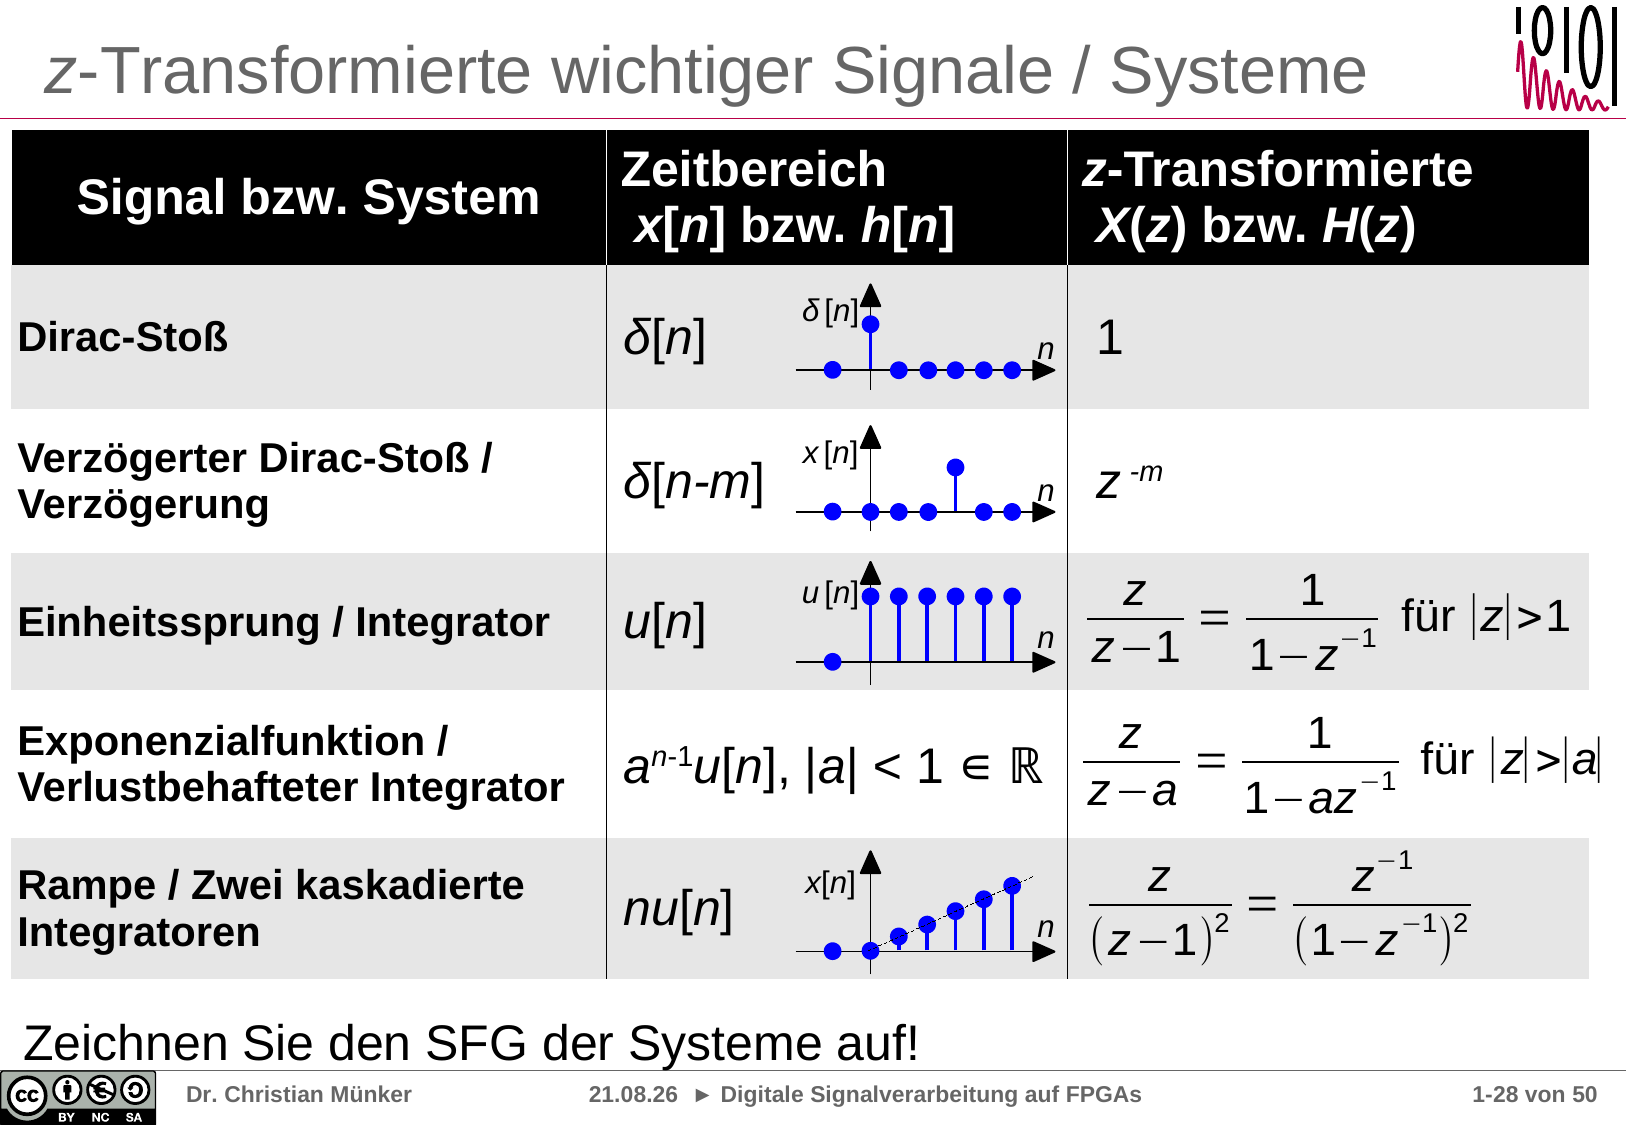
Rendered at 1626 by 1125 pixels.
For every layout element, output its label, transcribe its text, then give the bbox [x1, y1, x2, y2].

table_cell 1 [1068, 265, 1589, 409]
table_cell Einheitssprung / Integrator [11, 553, 606, 690]
table_cell an-1u[n], |a| < 1 ∊ ℝ [607, 690, 1067, 838]
text_box u [n] [791, 567, 871, 619]
text_box n [1029, 326, 1063, 371]
title z-Transformierte wichtiger Signale / Systeme [44, 17, 1447, 129]
table_cell Dirac-Stoß [11, 265, 606, 409]
table_cell [1068, 553, 1589, 690]
table_cell Verzögerter Dirac-Stoß / Verzögerung [11, 409, 606, 553]
text_box n [1029, 901, 1063, 952]
table_cell z -m [1068, 409, 1589, 553]
chart [1078, 565, 1578, 680]
picture [1512, 0, 1625, 114]
table_cell δ[n-m] [607, 409, 1067, 553]
table_cell [1068, 838, 1589, 979]
text_box Zeichnen Sie den SFG der Systeme auf! [23, 1003, 1109, 1087]
text_box n [1029, 468, 1063, 513]
table_cell u[n] [607, 553, 1067, 690]
table_cell [1068, 690, 1589, 838]
chart [1080, 844, 1479, 967]
table_header Zeitbereich x[n] bzw. h[n] [607, 130, 1067, 265]
table_header z-Transformierte X(z) bzw. H(z) [1068, 130, 1589, 265]
table_cell δ[n] [607, 265, 1067, 409]
text_box x [n] [791, 430, 871, 475]
text_box n [1029, 611, 1063, 663]
text_box δ [n] [791, 288, 871, 333]
text_box x[n] [791, 856, 871, 908]
table_cell nu[n] [607, 838, 1067, 979]
table_cell Exponenzialfunktion / Verlustbehafteter Integrator [11, 690, 606, 838]
table_cell Rampe / Zwei kaskadierte Integratoren [11, 838, 606, 979]
chart [1074, 708, 1617, 823]
table_header Signal bzw. System [12, 130, 606, 265]
